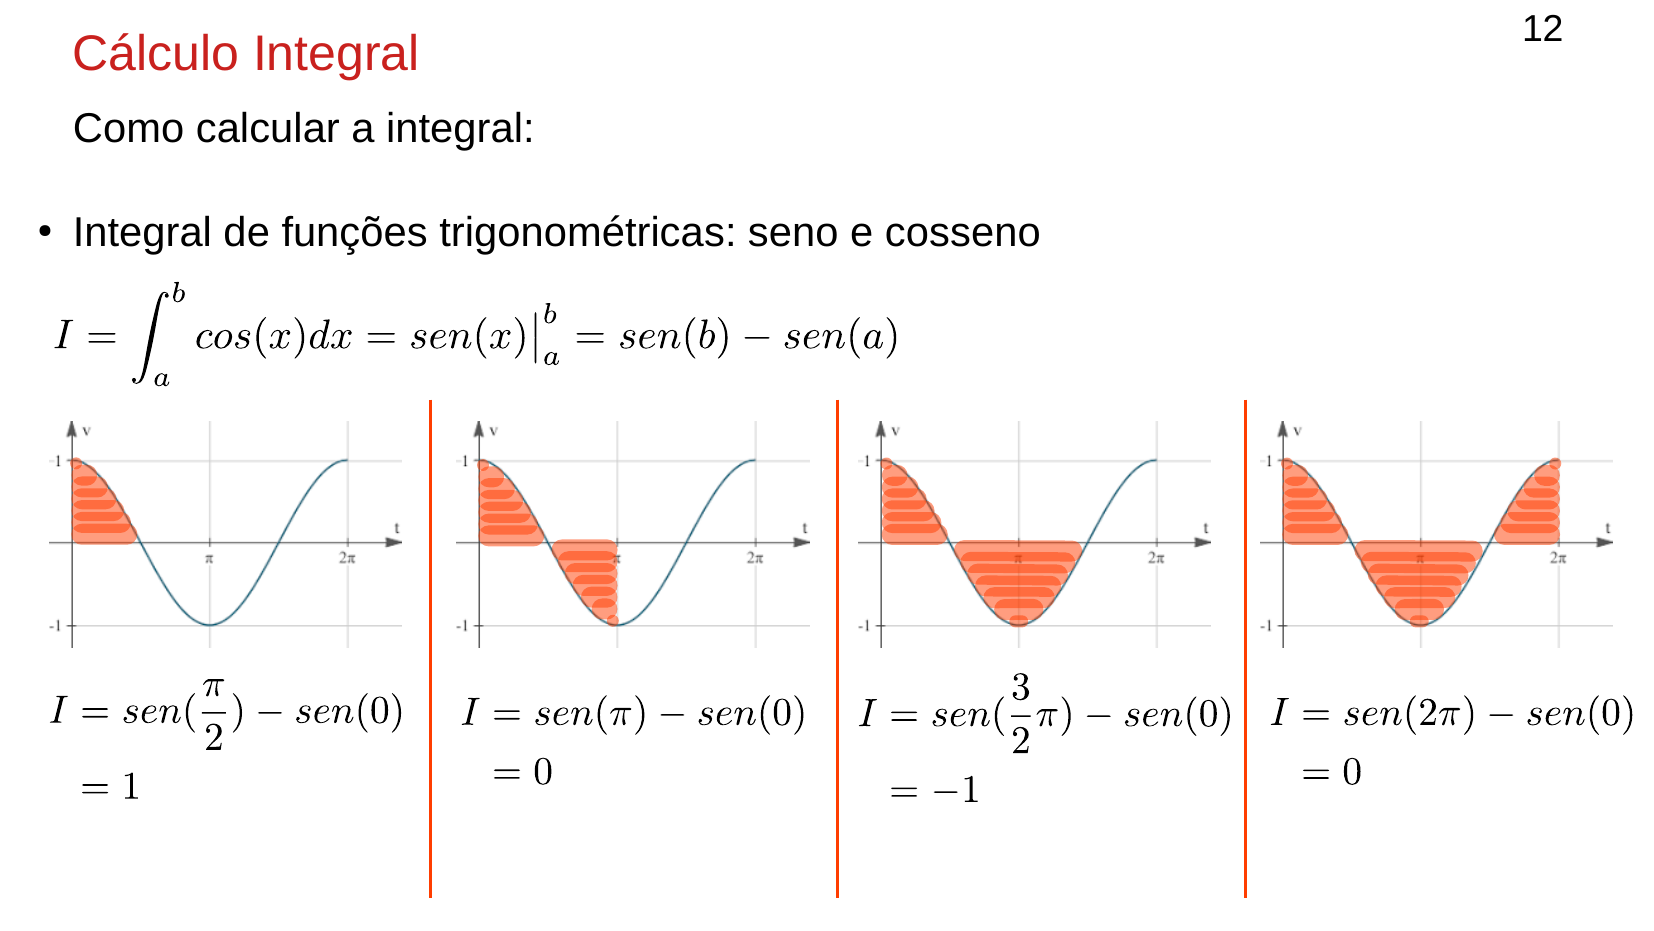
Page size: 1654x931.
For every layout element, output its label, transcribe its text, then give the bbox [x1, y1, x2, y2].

picture [460, 695, 804, 785]
picture [1269, 695, 1633, 785]
text_box <number> [1507, 0, 1654, 71]
picture [49, 421, 402, 648]
picture [52, 281, 897, 387]
picture [456, 421, 810, 648]
text_box Cálculo Integral Como calcular a integral: Integral de funções trigonométricas: seno e cosseno [22, 0, 1618, 295]
picture [46, 677, 403, 801]
picture [855, 671, 1232, 804]
picture [858, 421, 1211, 648]
picture [1260, 421, 1613, 648]
